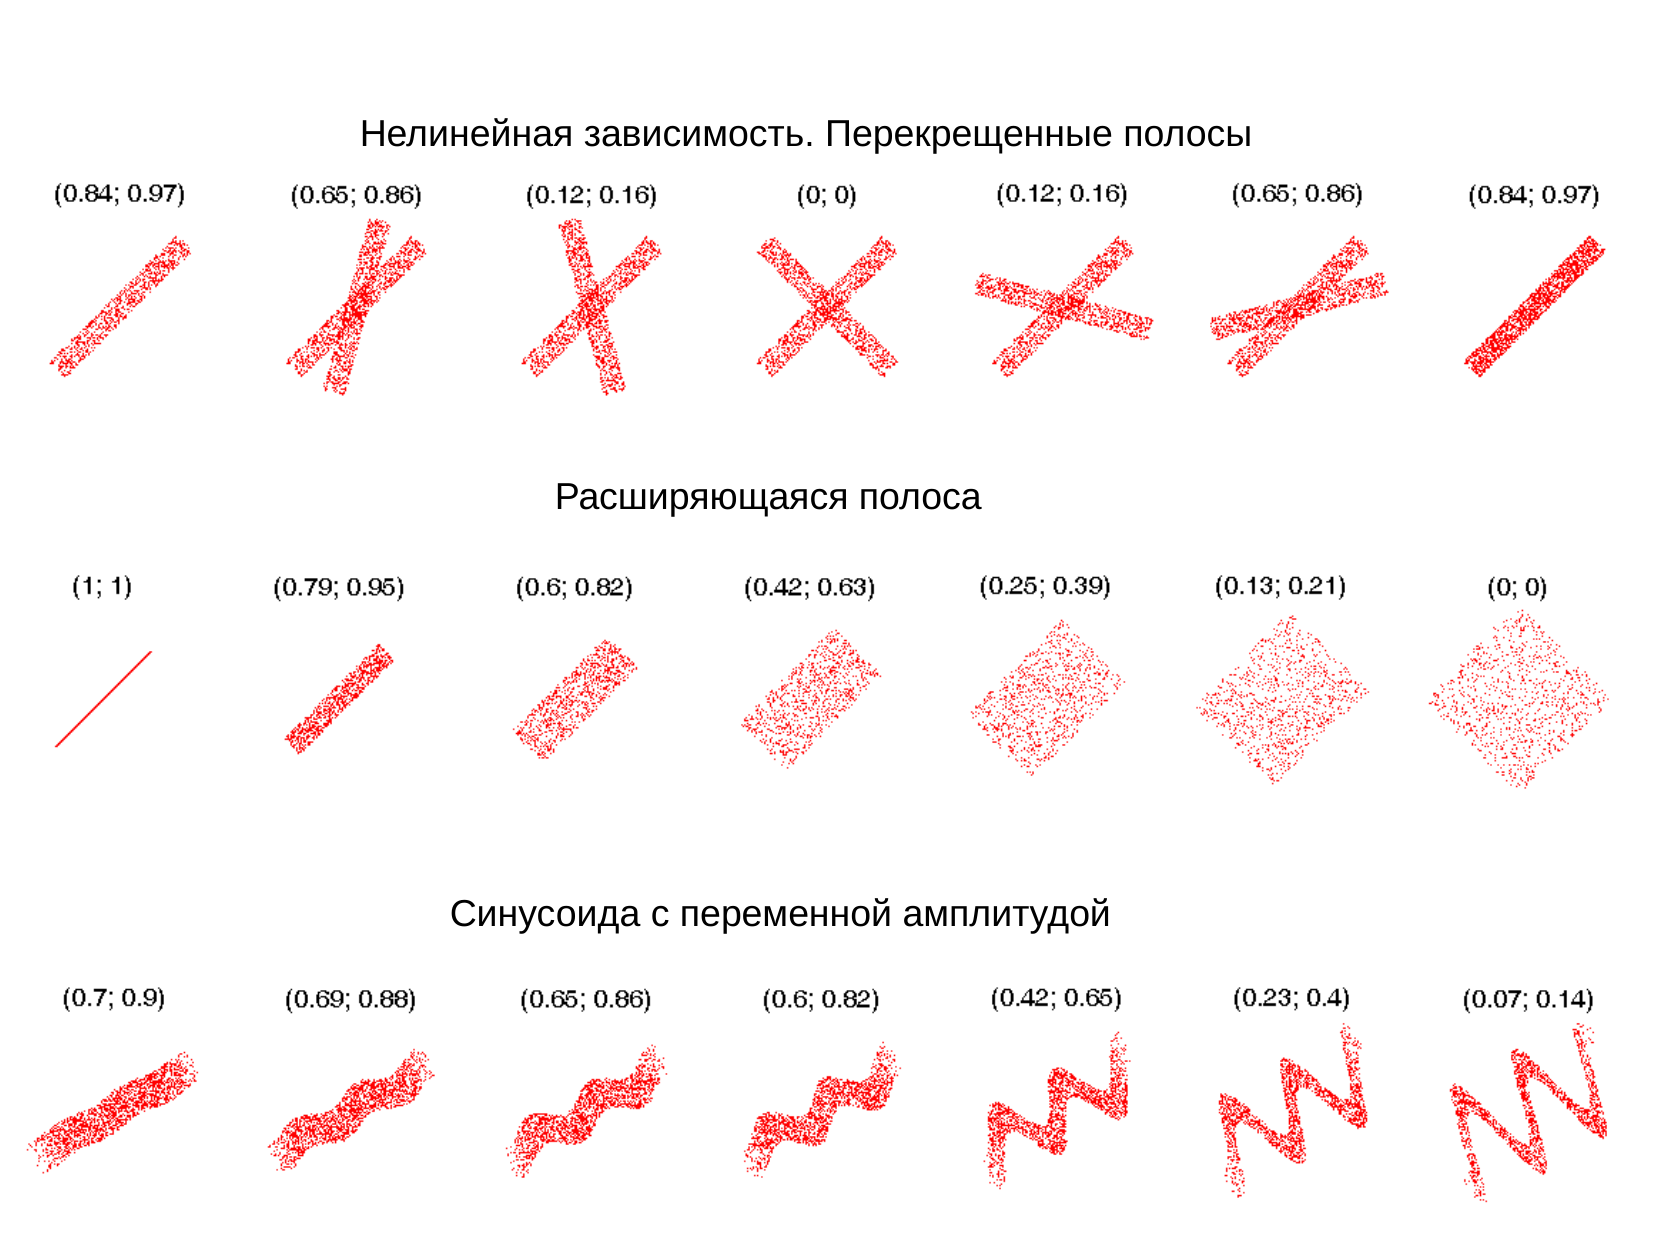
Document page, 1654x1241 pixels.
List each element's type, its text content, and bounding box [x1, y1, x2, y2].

picture [0, 152, 1654, 421]
picture [1, 547, 1654, 816]
picture [0, 959, 1654, 1228]
text_box Нелинейная зависимость. Перекрещенные полосы [345, 105, 1276, 162]
text_box Синусоида с переменной амплитудой [435, 885, 1171, 961]
text_box Расширяющаяся полоса [540, 467, 1036, 525]
